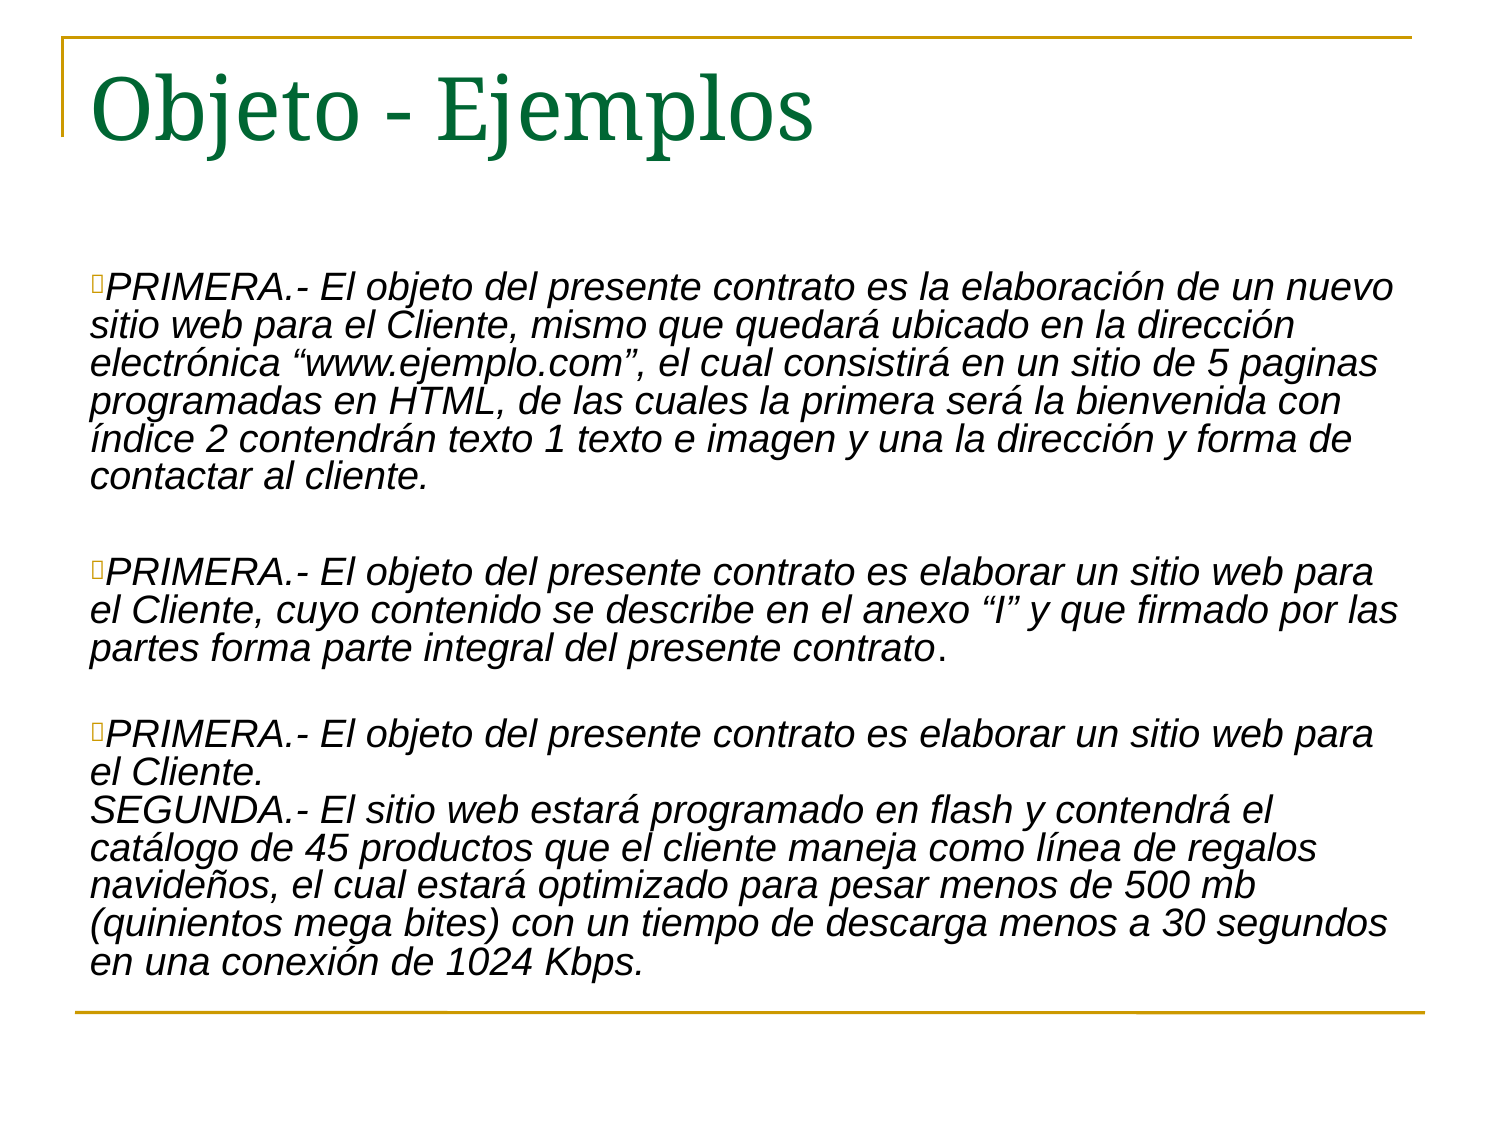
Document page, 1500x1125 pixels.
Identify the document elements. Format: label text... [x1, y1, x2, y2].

title Objeto - Ejemplos [75, 45, 1425, 233]
list PRIMERA.- El objeto del presente contrato es la elaboración de un nuevo sitio web para el Cliente, mismo que quedará ubicado en la dirección electrónica “www.ejemplo.com”, el cual consistirá en un sitio de 5 paginas programadas en HTML, de las cuales la primera será la bienvenida con índice 2 contendrán texto 1 texto e imagen y una la dirección y forma de contactar al cliente. PRIMERA.- El objeto del presente contrato es elaborar un sitio web para el Cliente, cuyo contenido se describe en el anexo “I” y que firmado por las partes forma parte integral del presente contrato. PRIMERA.- El objeto del presente contrato es elaborar un sitio web para el Cliente. SEGUNDA.- El sitio web estará programado en flash y contendrá el catálogo de 45 productos que el cliente maneja como línea de regalos navideños, el cual estará optimizado para pesar menos de 500 mb (quinientos mega bites) con un tiempo de descarga menos a 30 segundos en una conexión de 1024 Kbps. [75, 262, 1425, 1006]
